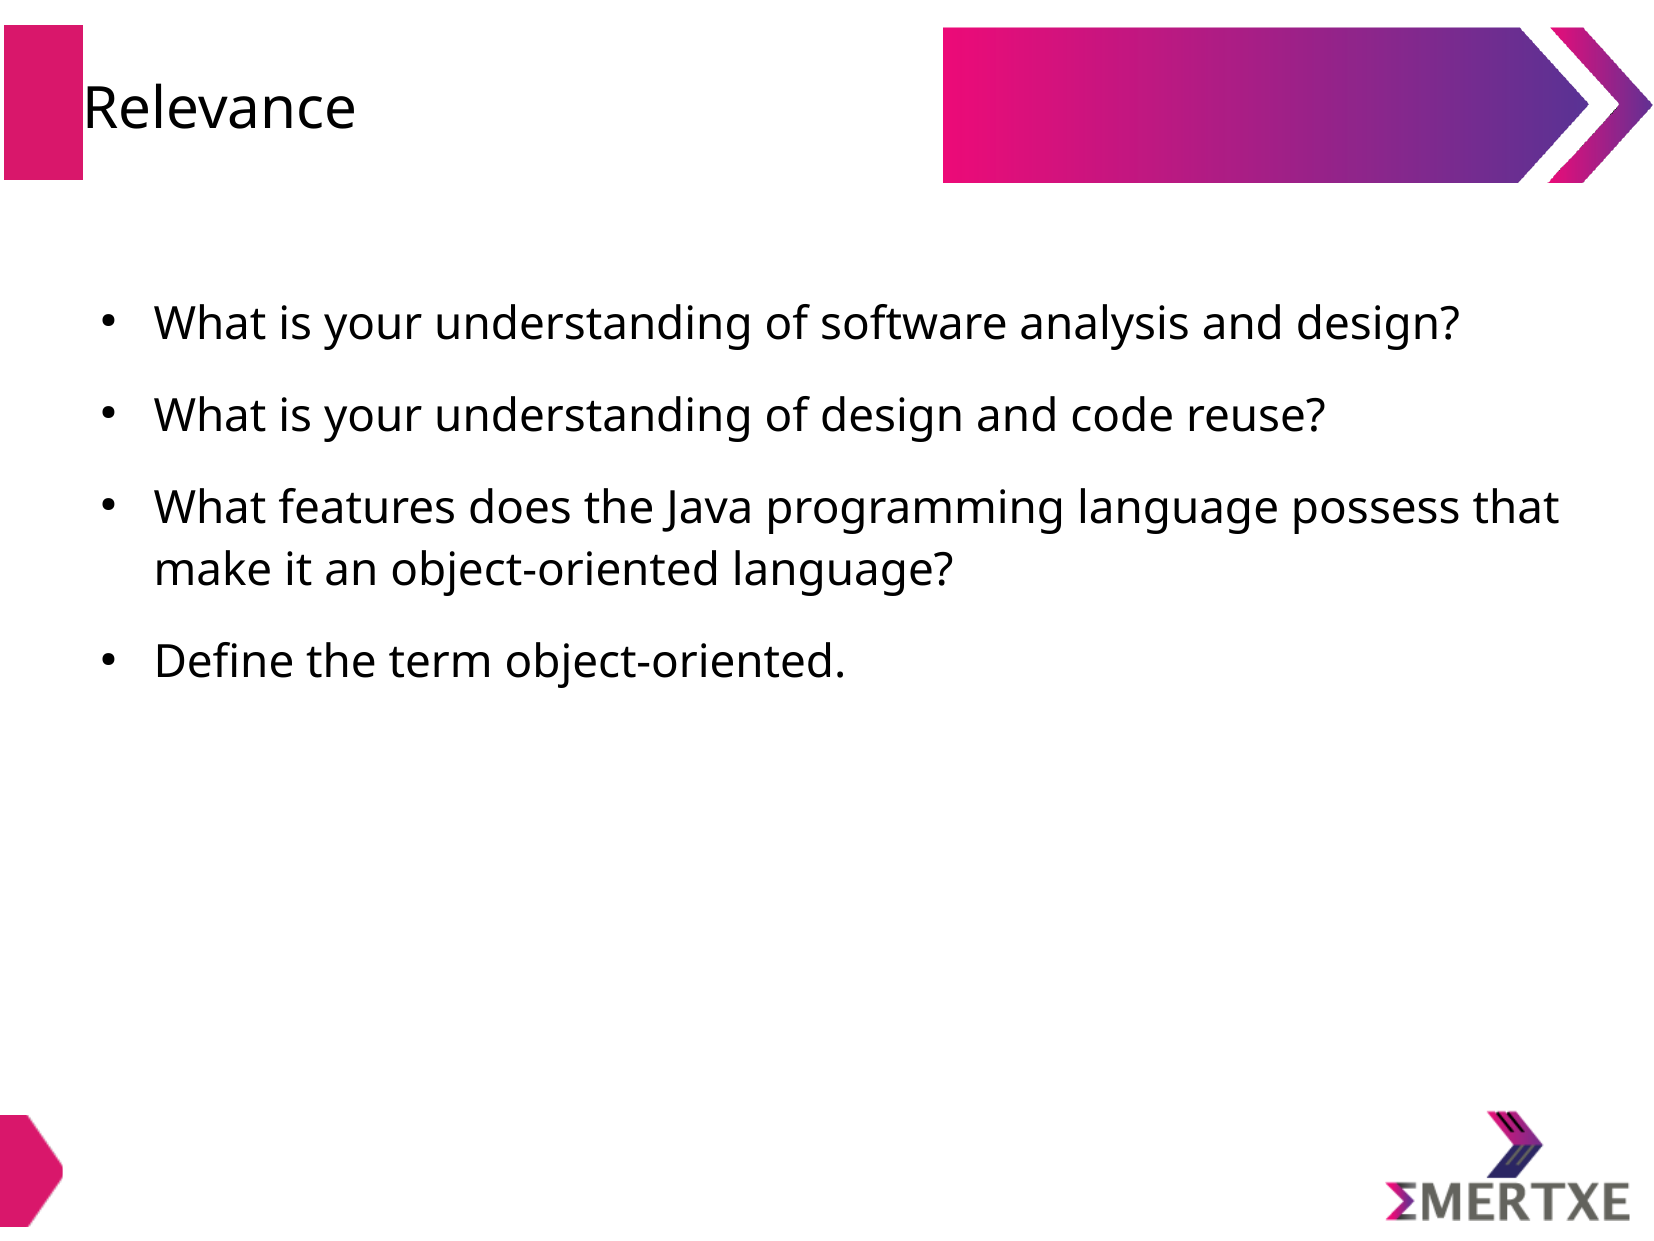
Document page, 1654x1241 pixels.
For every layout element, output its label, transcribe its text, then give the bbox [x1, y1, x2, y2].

list What is your understanding of software analysis and design? What is your understanding of design and code reuse? What features does the Java programming language possess that make it an object-oriented language? Define the term object-oriented. [82, 290, 1571, 1010]
picture [1571, 27, 1653, 183]
picture [1385, 1107, 1631, 1221]
title Relevance [82, 2, 1571, 210]
